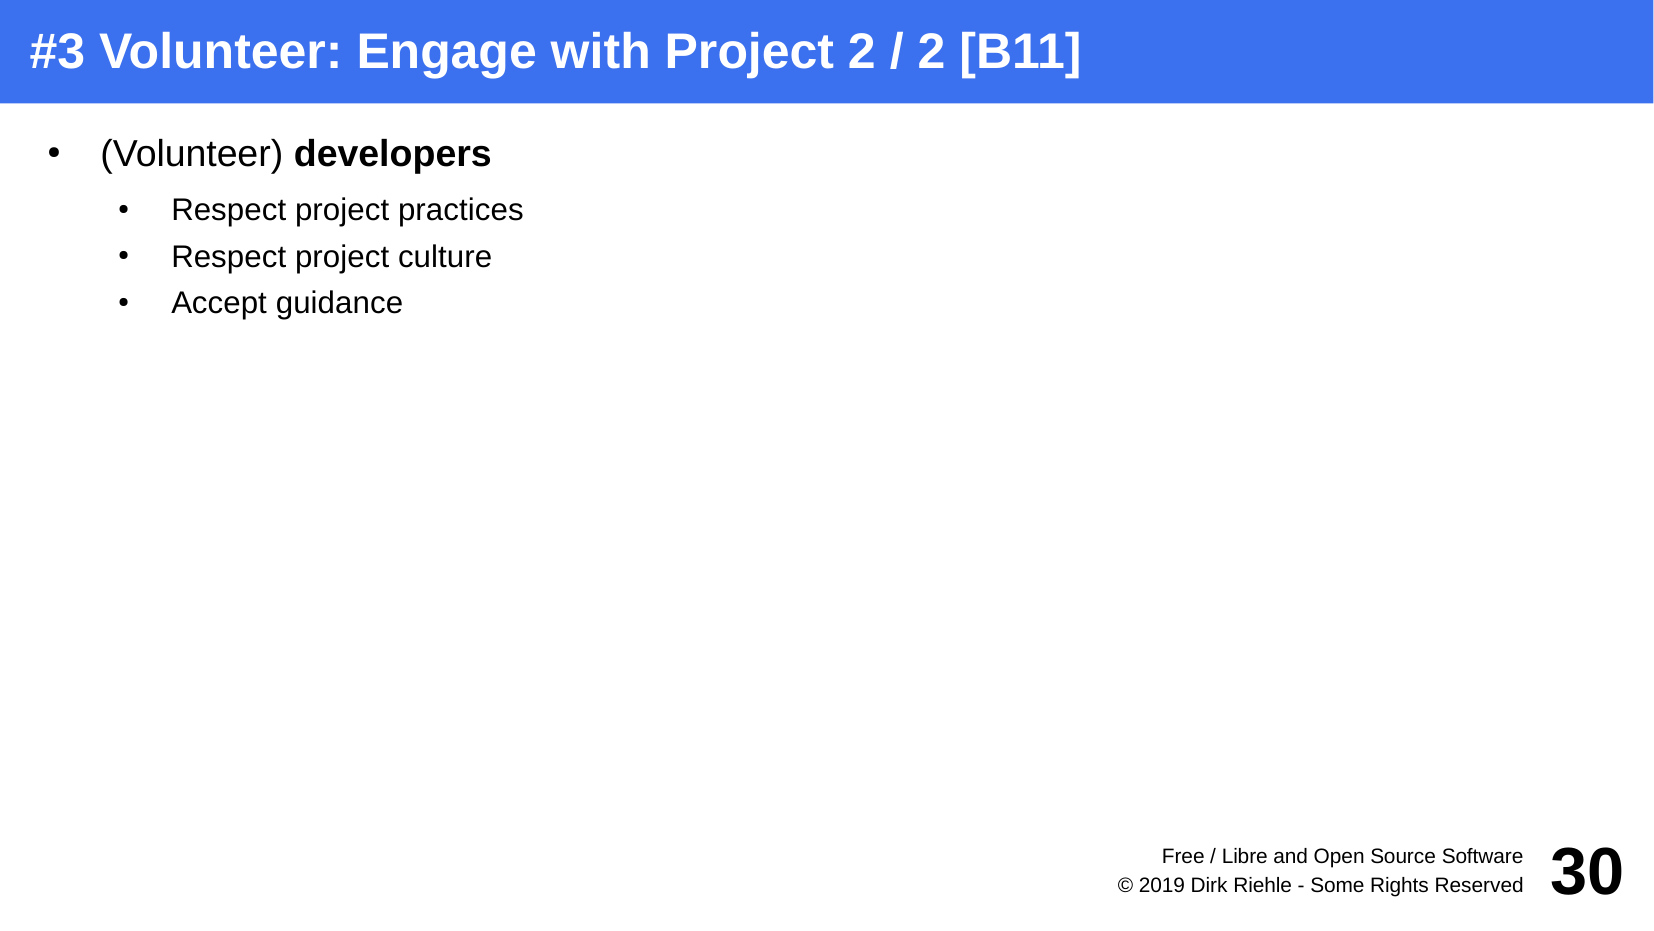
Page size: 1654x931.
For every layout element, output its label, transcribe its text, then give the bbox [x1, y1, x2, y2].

list (Volunteer) developers Respect project practices Respect project culture Accept guidance [29, 132, 1625, 813]
title #3 Volunteer: Engage with Project 2 / 2 [B11] [0, 0, 1654, 104]
